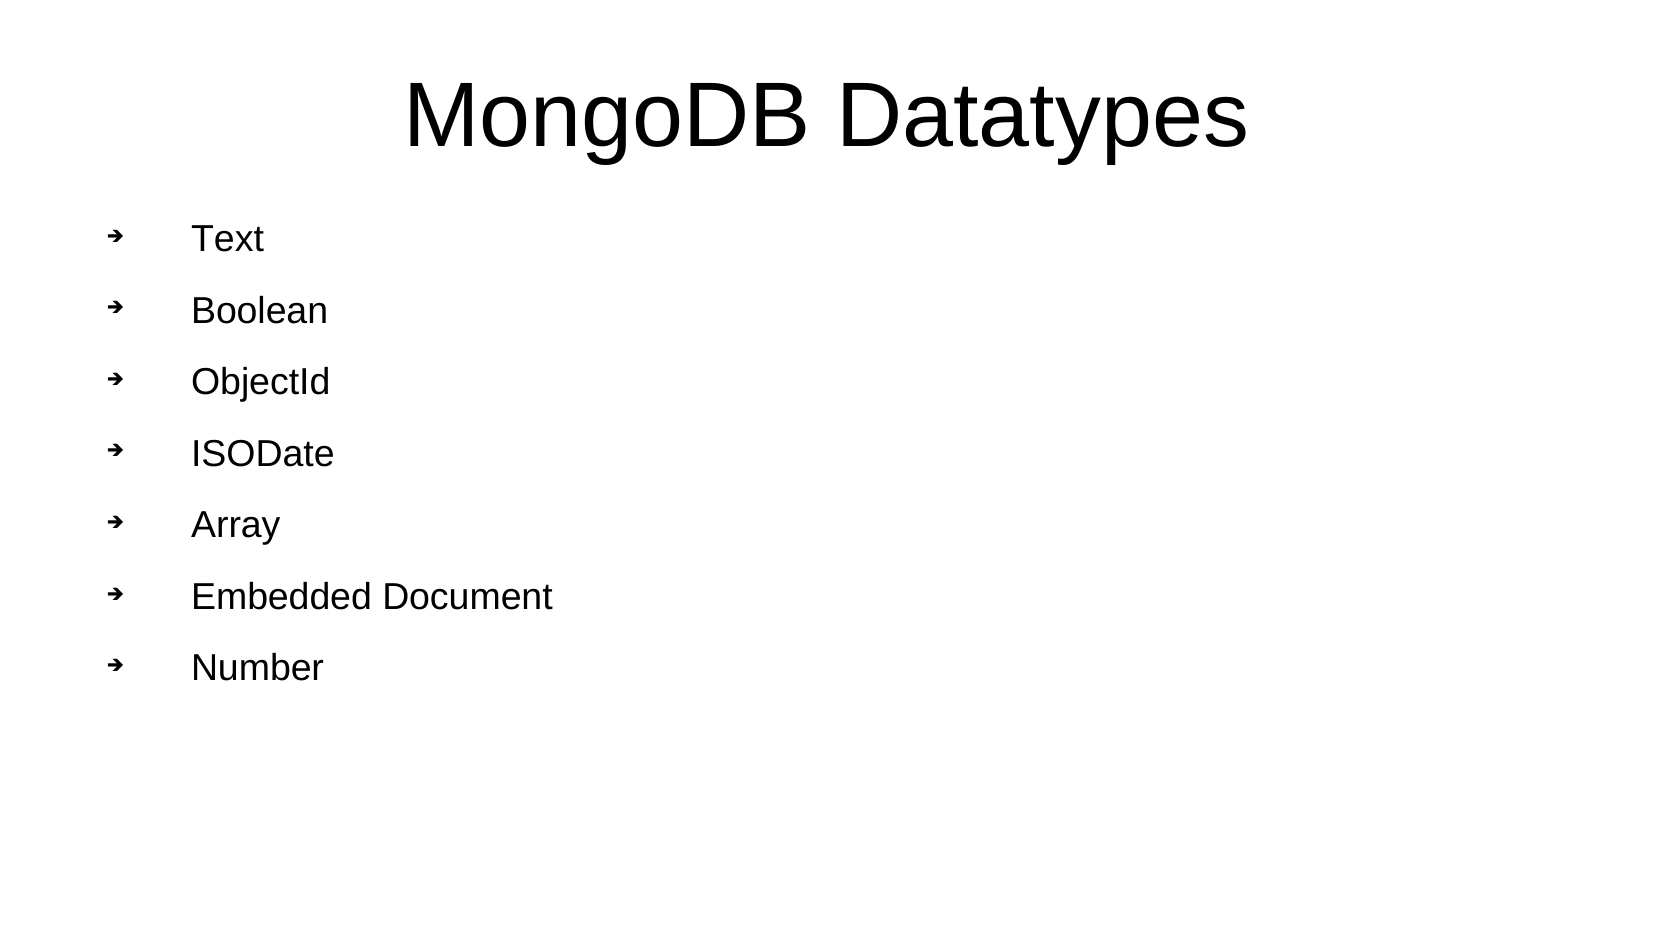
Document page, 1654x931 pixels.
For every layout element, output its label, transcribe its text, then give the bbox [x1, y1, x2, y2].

list Text Boolean ObjectId ISODate Array Embedded Document Number [82, 217, 1571, 758]
title MongoDB Datatypes [82, 37, 1571, 193]
